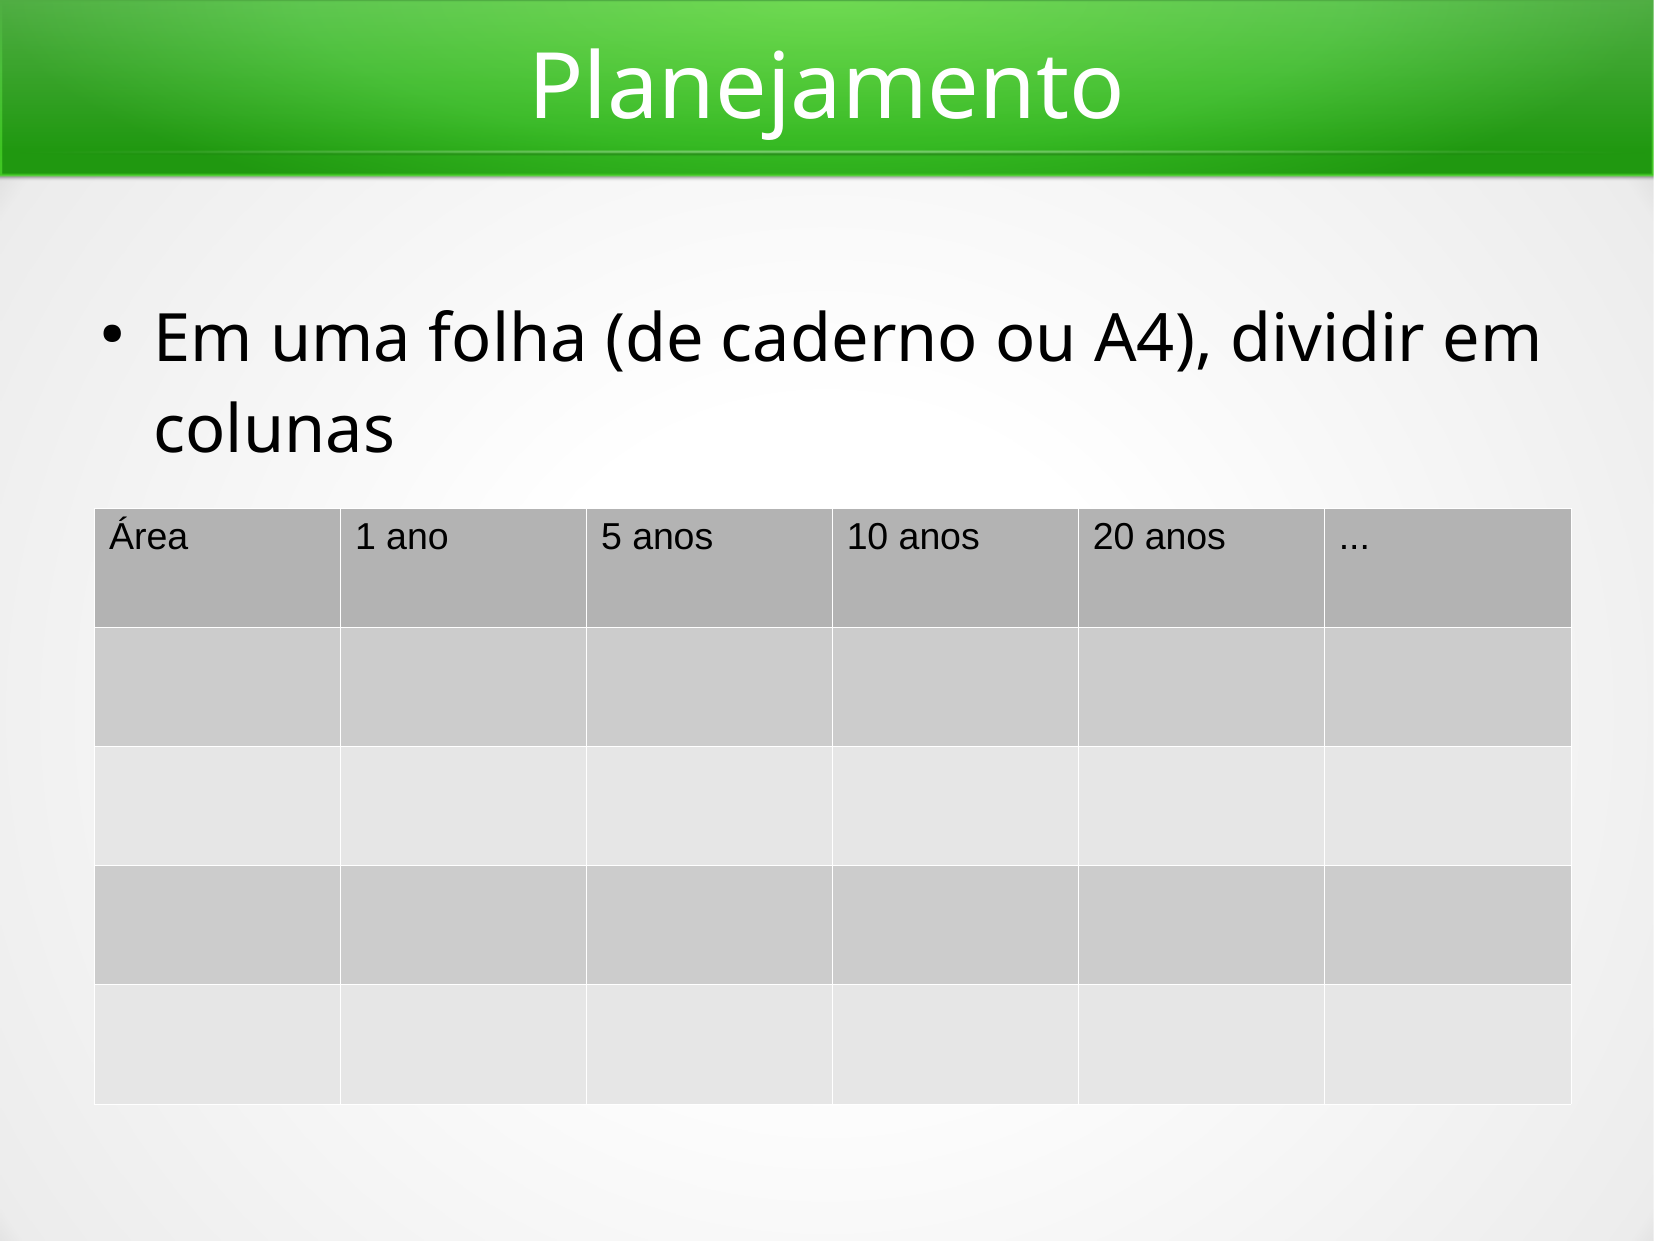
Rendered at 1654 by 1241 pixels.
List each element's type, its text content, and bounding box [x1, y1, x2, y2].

table_cell [1079, 628, 1324, 746]
table_header 20 anos [1079, 509, 1324, 627]
table_cell [95, 628, 340, 746]
table_cell [1325, 985, 1571, 1104]
table_header 5 anos [587, 509, 832, 627]
table_cell [1079, 866, 1324, 984]
table_cell [1079, 747, 1324, 865]
table_cell [95, 866, 340, 984]
table_cell [1325, 747, 1571, 865]
table_header 10 anos [833, 509, 1078, 627]
table_cell [1325, 866, 1571, 984]
table_header 1 ano [341, 509, 586, 627]
title Planejamento [82, 11, 1571, 154]
table_cell [1079, 985, 1324, 1104]
table_cell [587, 628, 832, 746]
table_cell [341, 866, 586, 984]
table_cell [587, 985, 832, 1104]
table_cell [833, 628, 1078, 746]
table_cell [95, 985, 340, 1104]
table_cell [341, 628, 586, 746]
table_header ... [1325, 509, 1571, 627]
table_cell [833, 747, 1078, 865]
list Em uma folha (de caderno ou A4), dividir em colunas [82, 290, 1571, 1010]
table_cell [833, 985, 1078, 1104]
table_header Área [95, 509, 340, 627]
table_cell [341, 747, 586, 865]
table_cell [1325, 628, 1571, 746]
table_cell [587, 866, 832, 984]
table_cell [587, 747, 832, 865]
table_cell [341, 985, 586, 1104]
picture [0, 0, 1654, 1241]
table_cell [95, 747, 340, 865]
table_cell [833, 866, 1078, 984]
